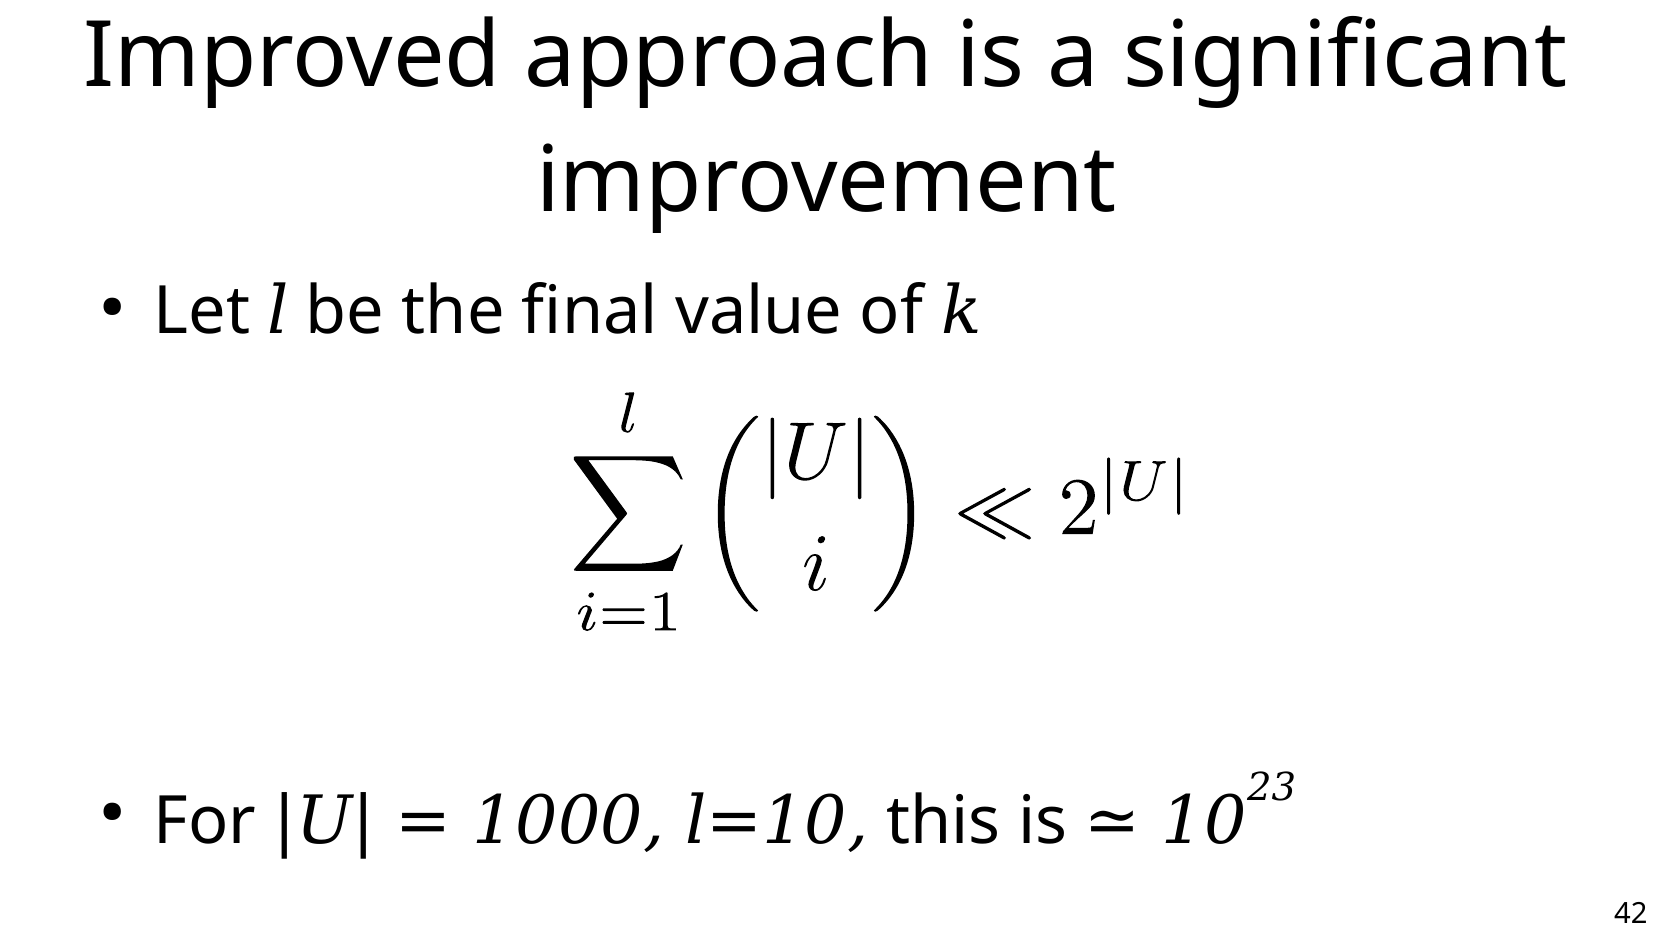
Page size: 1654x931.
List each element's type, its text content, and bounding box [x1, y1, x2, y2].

list Let l be the final value of k [82, 262, 1571, 391]
text_box [569, 392, 1189, 632]
list For |U| = 1000, l=10, this is ≃ 1023 [82, 764, 1571, 893]
title Improved approach is a significant improvement [82, 1, 1571, 226]
